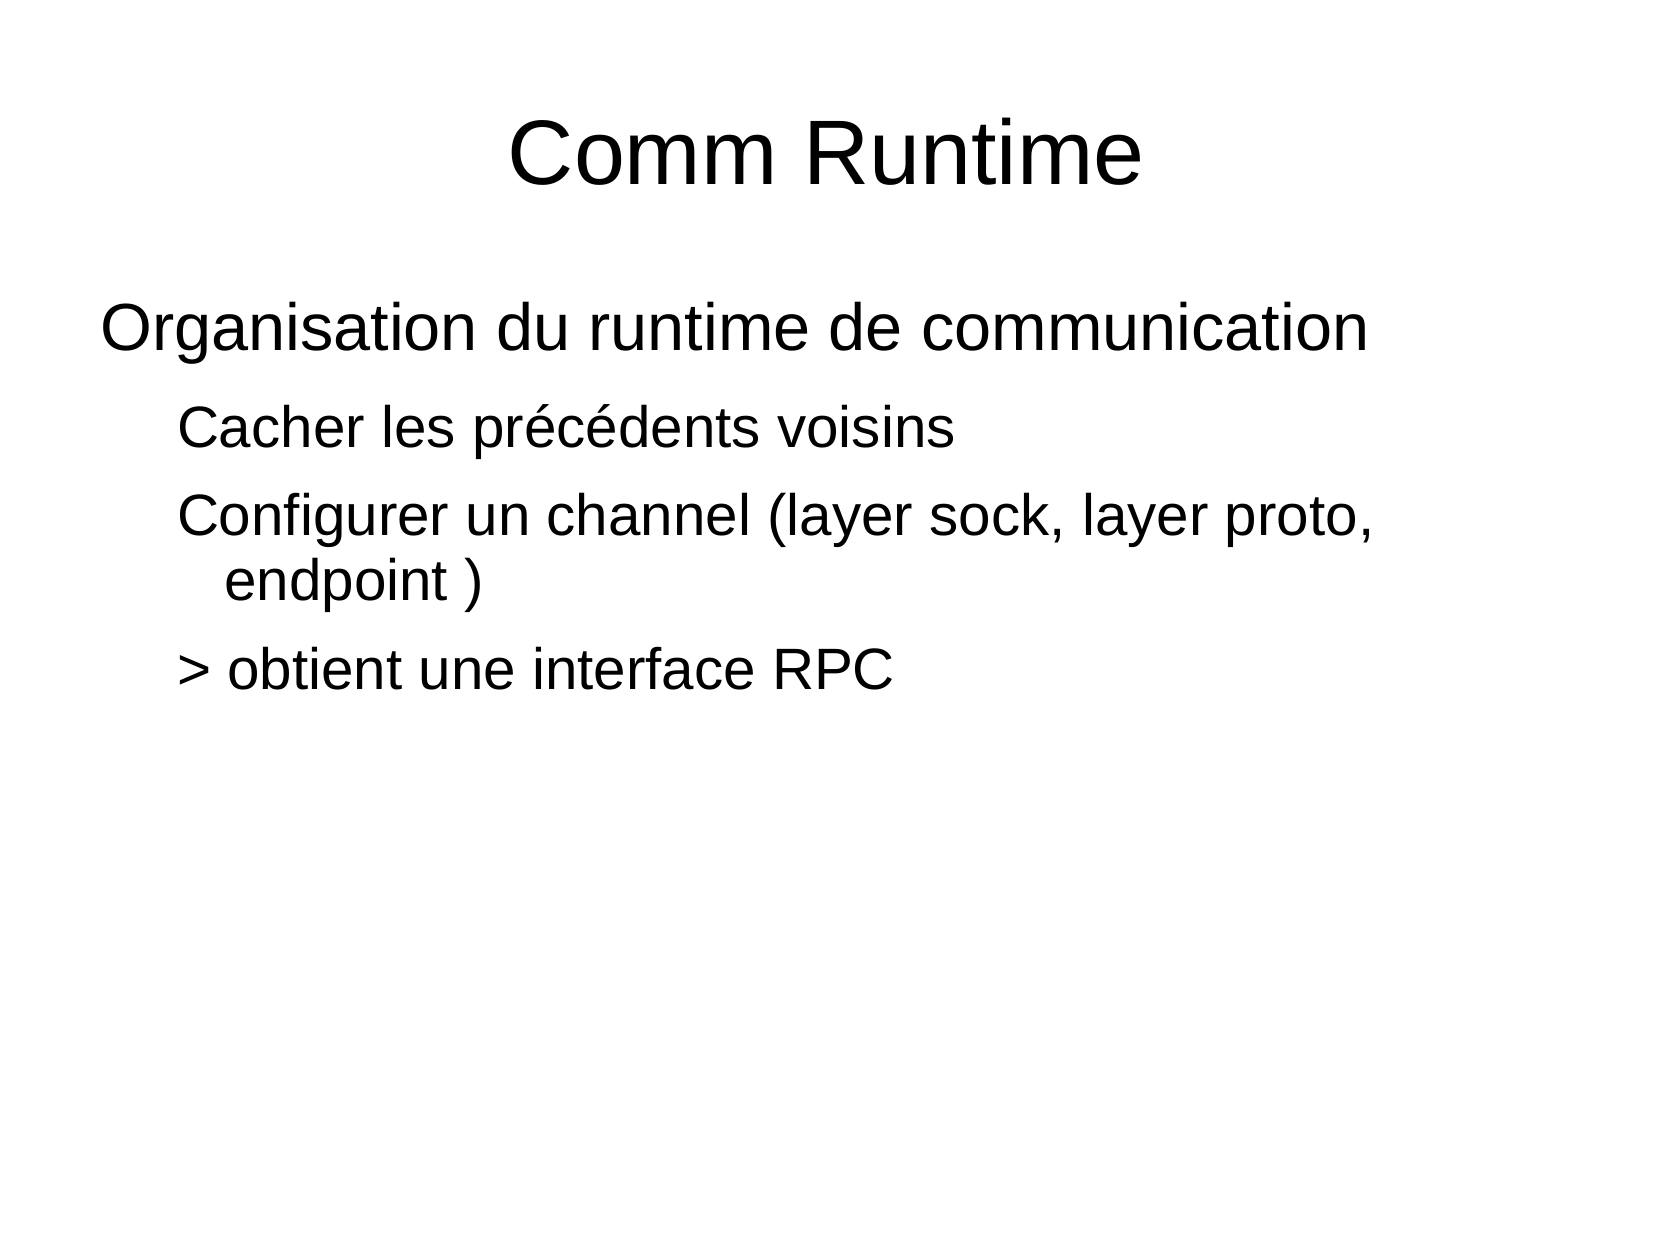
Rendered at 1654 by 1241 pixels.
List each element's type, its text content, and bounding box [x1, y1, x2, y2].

title Comm Runtime [82, 49, 1571, 257]
list Organisation du runtime de communication Cacher les précédents voisins Configurer un channel (layer sock, layer proto, endpoint ) > obtient une interface RPC [82, 290, 1571, 1109]
